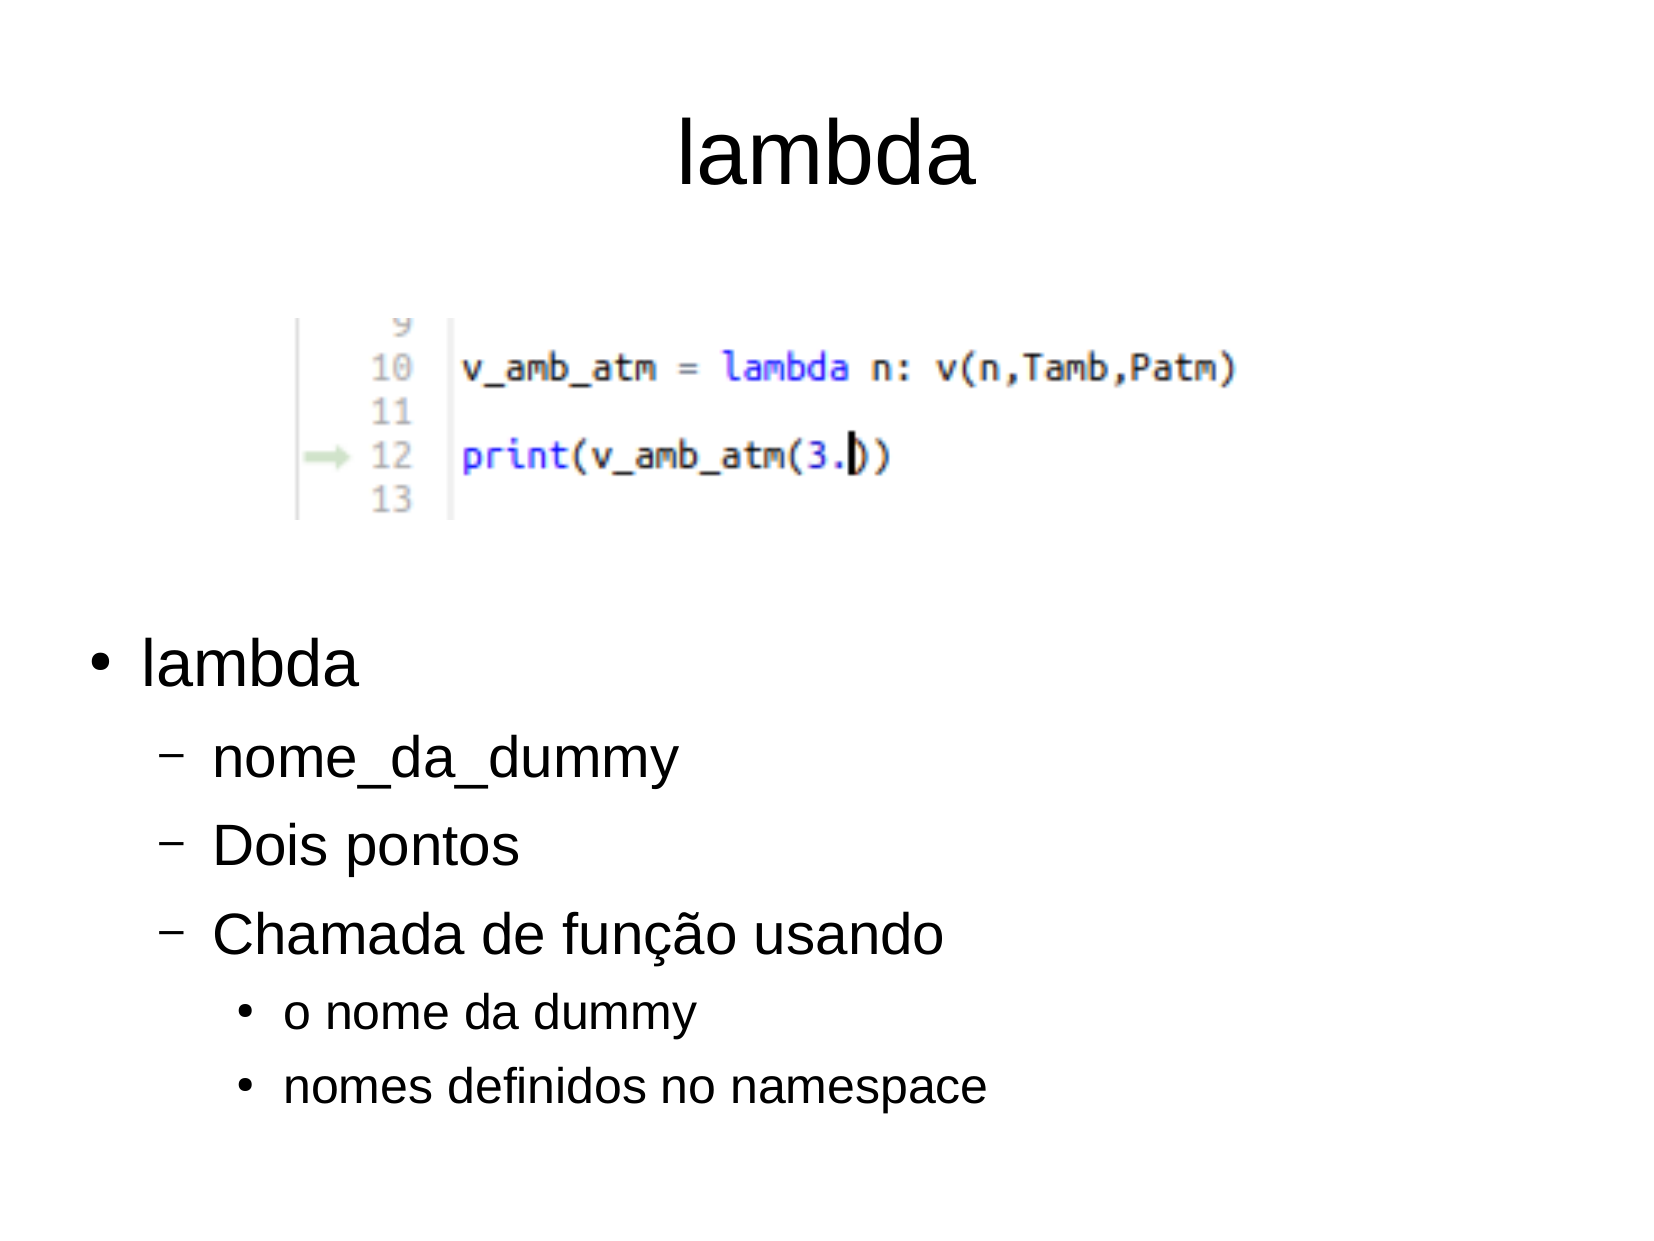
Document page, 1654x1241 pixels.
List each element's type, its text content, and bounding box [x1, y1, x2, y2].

title lambda [82, 49, 1571, 257]
list lambda nome_da_dummy Dois pontos Chamada de função usando o nome da dummy nomes definidos no namespace [70, 625, 1559, 1241]
picture [290, 318, 1264, 520]
